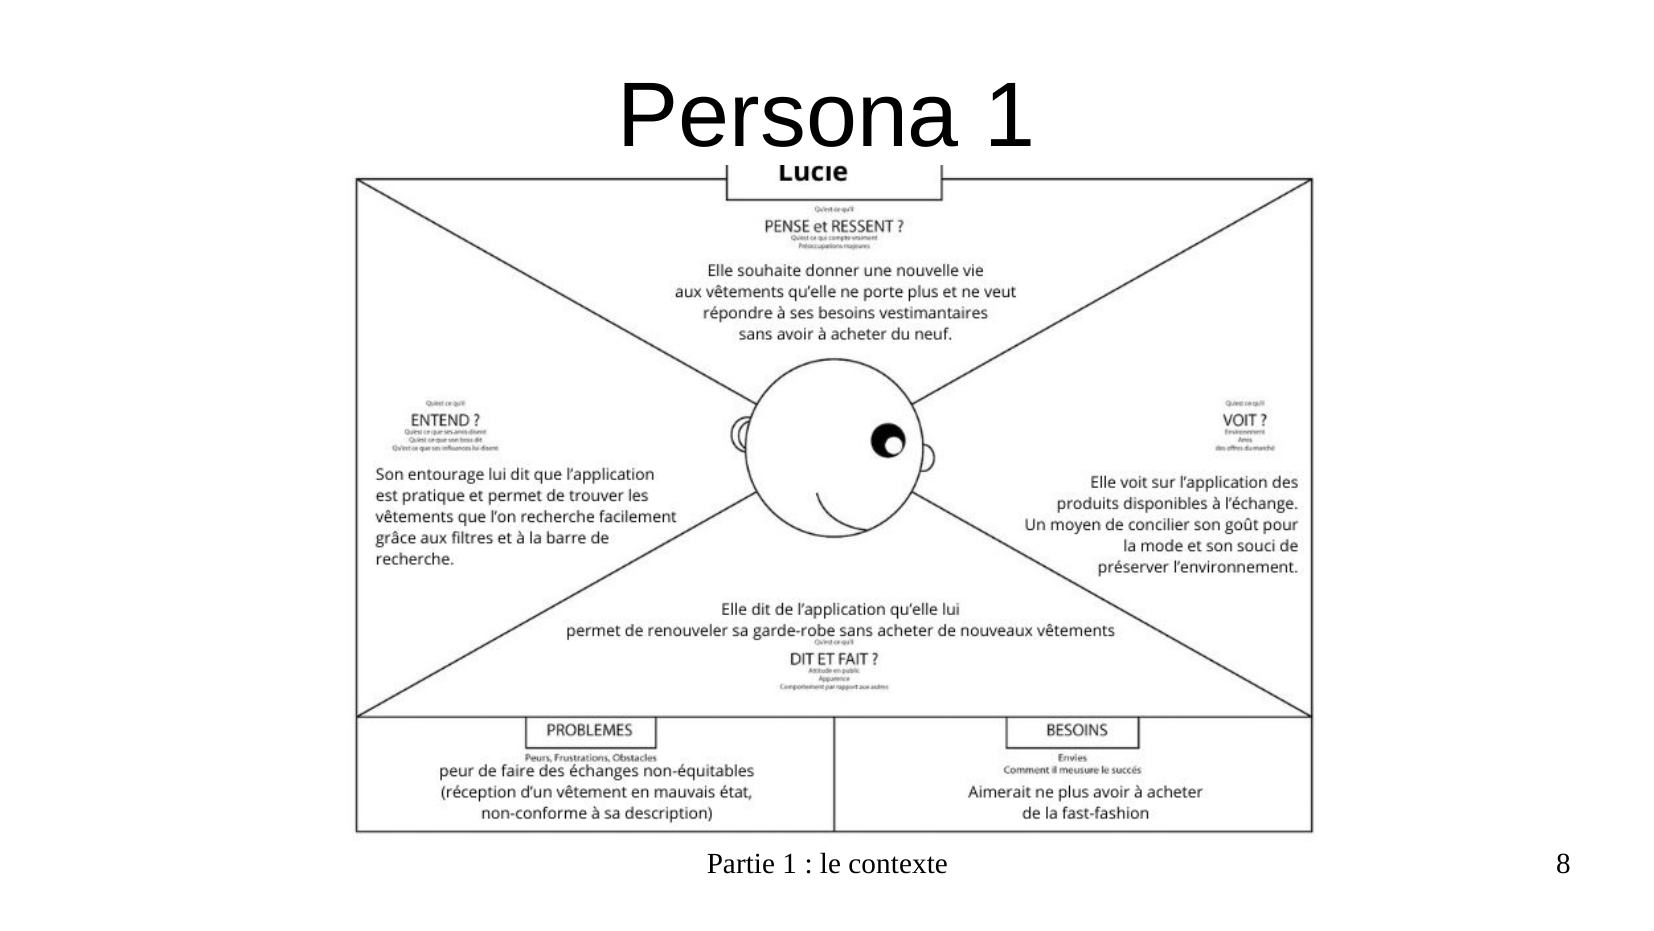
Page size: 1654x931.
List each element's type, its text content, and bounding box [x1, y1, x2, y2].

title Persona 1 [82, 37, 1571, 193]
picture [348, 165, 1323, 844]
